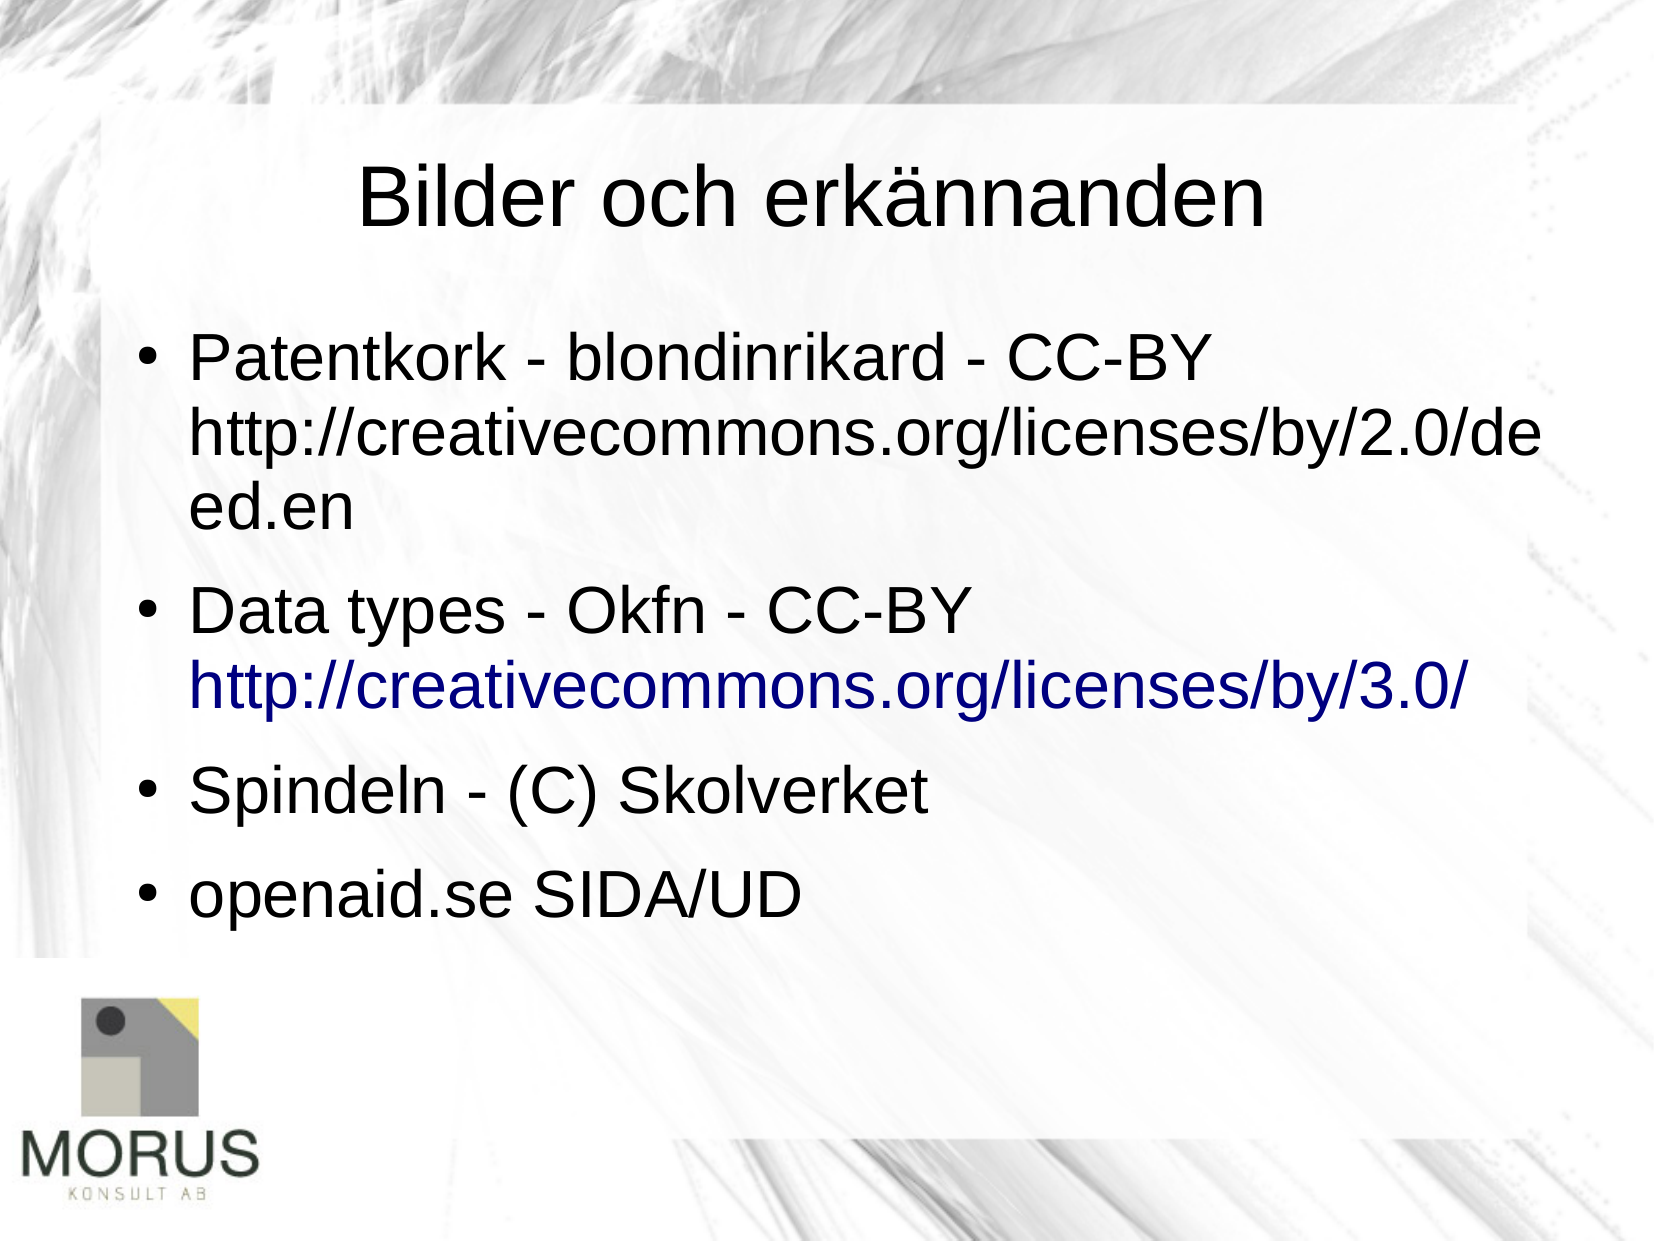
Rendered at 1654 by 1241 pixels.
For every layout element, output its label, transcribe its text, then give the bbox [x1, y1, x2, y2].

title Bilder och erkännanden [118, 112, 1506, 281]
list Patentkork - blondinrikard - CC-BY http://creativecommons.org/licenses/by/2.0/deed.en Data types - Okfn - CC-BY http://creativecommons.org/licenses/by/3.0/ Spindeln - (C) Skolverket openaid.se SIDA/UD [118, 319, 1571, 1040]
picture [0, 0, 1654, 1241]
